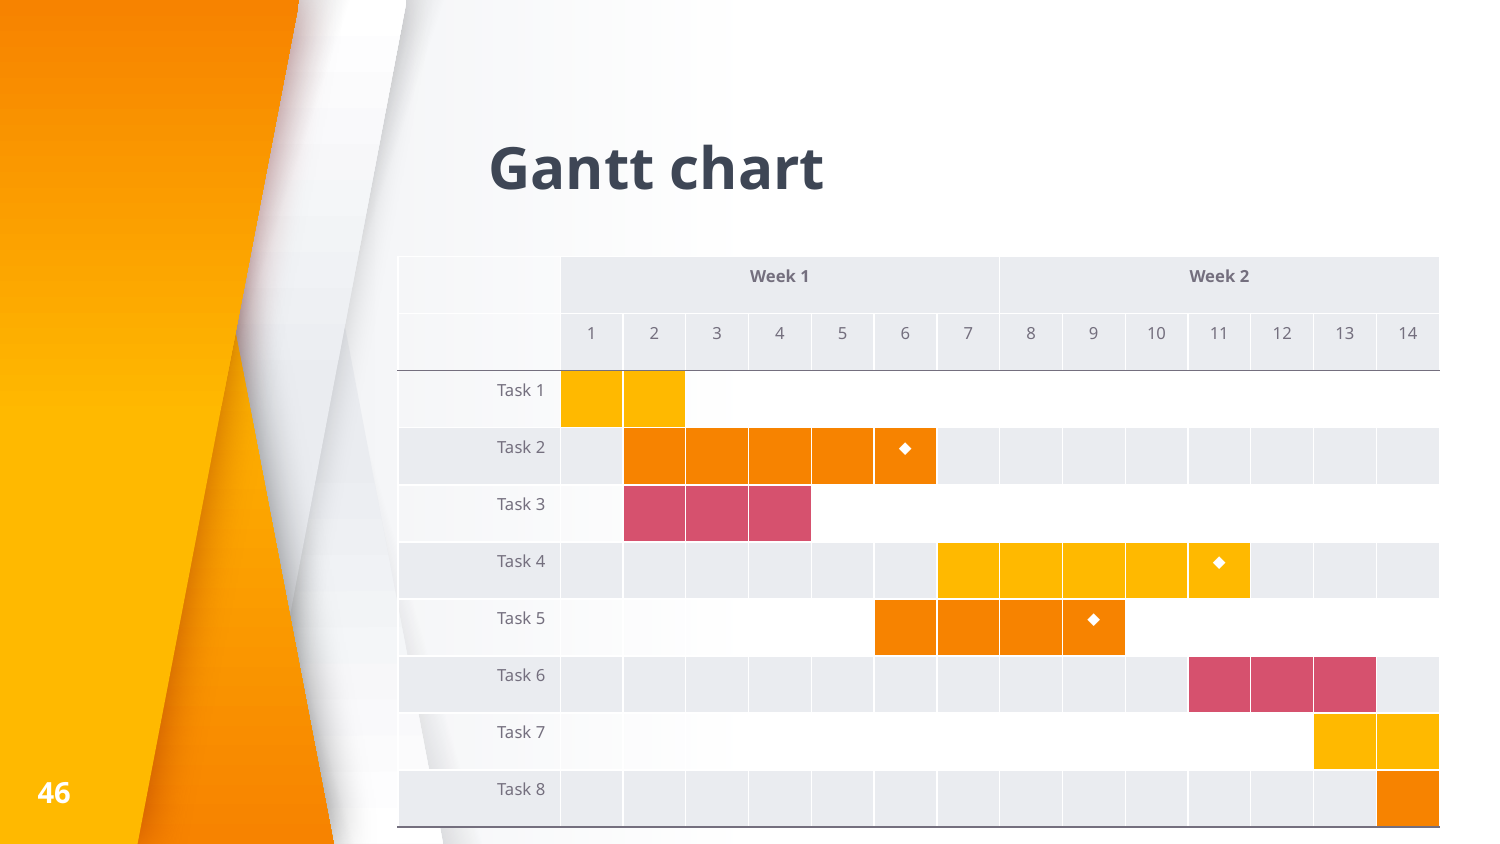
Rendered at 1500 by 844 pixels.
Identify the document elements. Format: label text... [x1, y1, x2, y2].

table_cell [875, 486, 936, 541]
table_cell [1000, 371, 1062, 427]
table_cell [749, 371, 811, 427]
table_cell 4 [749, 314, 811, 370]
table_cell 14 [1377, 314, 1439, 370]
table_cell [812, 371, 873, 427]
table_cell [1063, 714, 1125, 769]
table_cell [561, 486, 622, 541]
table_cell 6 [875, 314, 936, 370]
table_cell [686, 543, 748, 598]
table_cell [1377, 543, 1439, 598]
table_cell [1251, 600, 1313, 655]
table_cell [1377, 371, 1439, 427]
table_cell [875, 371, 936, 427]
table_cell [1251, 657, 1313, 712]
table_cell [749, 657, 811, 712]
table_cell [1189, 771, 1250, 826]
table_cell ◆ [1189, 543, 1250, 598]
table_cell [624, 771, 685, 826]
table_cell [561, 771, 622, 826]
table_cell [1189, 714, 1250, 769]
table_cell [875, 657, 936, 712]
table_cell [561, 428, 622, 484]
table_cell [686, 428, 748, 484]
table_cell 12 [1251, 314, 1313, 370]
table_cell [749, 600, 811, 655]
table_cell [1063, 543, 1125, 598]
table_cell [875, 543, 936, 598]
table_cell [1126, 371, 1187, 427]
table_cell 13 [1314, 314, 1376, 370]
table_cell ◆ [1063, 600, 1125, 655]
table_cell [812, 714, 873, 769]
table_cell [1314, 428, 1376, 484]
table_cell [1377, 657, 1439, 712]
table_cell [938, 543, 999, 598]
table_cell [1000, 714, 1062, 769]
table_header [399, 257, 560, 313]
table_cell Task 3 [399, 486, 560, 541]
table_cell [1377, 714, 1439, 769]
table_cell [1314, 543, 1376, 598]
table_cell [1000, 657, 1062, 712]
table_cell [812, 486, 873, 541]
table_cell [1377, 600, 1439, 655]
table_cell [561, 714, 622, 769]
text_box <número> [37, 773, 98, 816]
table_cell 7 [938, 314, 999, 370]
table_cell Task 1 [399, 371, 560, 427]
table_header Week 1 [561, 257, 999, 313]
table_cell 10 [1126, 314, 1187, 370]
table_cell [875, 600, 936, 655]
table_cell Task 5 [399, 600, 560, 655]
table_cell ◆ [875, 428, 936, 484]
table_cell [1000, 600, 1062, 655]
table_cell 5 [812, 314, 873, 370]
table_cell Task 2 [399, 428, 560, 484]
table_cell [812, 428, 873, 484]
table_cell [1314, 657, 1376, 712]
table_cell [1314, 486, 1376, 541]
table_cell [1189, 486, 1250, 541]
table_cell [875, 714, 936, 769]
table_cell [624, 657, 685, 712]
table_cell [1189, 600, 1250, 655]
table_cell [1377, 486, 1439, 541]
table_cell [686, 600, 748, 655]
table_cell [1314, 371, 1376, 427]
table_cell [812, 600, 873, 655]
table_cell [1000, 428, 1062, 484]
table_cell [624, 371, 685, 427]
table_cell [1063, 486, 1125, 541]
table_cell [624, 600, 685, 655]
table_cell [1251, 371, 1313, 427]
table_cell Task 7 [399, 714, 560, 769]
table_cell [938, 771, 999, 826]
table_cell [812, 543, 873, 598]
table_cell [938, 371, 999, 427]
table_cell [561, 657, 622, 712]
table_cell [1126, 543, 1187, 598]
table_cell [624, 714, 685, 769]
table_cell [686, 714, 748, 769]
table_cell [1063, 428, 1125, 484]
table_cell [938, 657, 999, 712]
table_cell [686, 771, 748, 826]
table_cell [624, 428, 685, 484]
table_cell [749, 428, 811, 484]
table_cell [938, 714, 999, 769]
table_cell [1126, 600, 1187, 655]
table_cell [938, 428, 999, 484]
table_cell [1251, 428, 1313, 484]
table_cell 8 [1000, 314, 1062, 370]
table_cell [1251, 714, 1313, 769]
table_cell [1251, 486, 1313, 541]
table_cell [686, 657, 748, 712]
table_cell [749, 714, 811, 769]
table_cell [399, 314, 560, 370]
table_cell 1 [561, 314, 622, 370]
table_cell 11 [1189, 314, 1250, 370]
table_cell [1126, 428, 1187, 484]
table_cell [938, 486, 999, 541]
table_cell [1314, 771, 1376, 826]
table_cell [561, 600, 622, 655]
table_cell 3 [686, 314, 748, 370]
table_cell [812, 771, 873, 826]
table_cell [1063, 657, 1125, 712]
table_cell [1189, 428, 1250, 484]
table_cell [1126, 486, 1187, 541]
table_cell Task 4 [399, 543, 560, 598]
table_cell [1063, 371, 1125, 427]
table_cell 2 [624, 314, 685, 370]
table_cell [624, 543, 685, 598]
table_cell [1126, 714, 1187, 769]
table_cell [1126, 657, 1187, 712]
table_cell [875, 771, 936, 826]
table_cell [749, 486, 811, 541]
table_cell [749, 771, 811, 826]
table_cell 9 [1063, 314, 1125, 370]
table_cell [686, 486, 748, 541]
table_cell [561, 543, 622, 598]
table_cell [938, 600, 999, 655]
table_cell [561, 371, 622, 427]
table_cell Task 8 [399, 771, 560, 826]
table_cell [1189, 371, 1250, 427]
table_cell [1000, 771, 1062, 826]
table_cell [1063, 771, 1125, 826]
table_cell [1126, 771, 1187, 826]
table_cell [749, 543, 811, 598]
table_cell Task 6 [399, 657, 560, 712]
table_cell [1189, 657, 1250, 712]
table_cell [1000, 486, 1062, 541]
table_cell [812, 657, 873, 712]
table_cell [1314, 600, 1376, 655]
table_cell [624, 486, 685, 541]
table_header Week 2 [1000, 257, 1439, 313]
table_cell [1000, 543, 1062, 598]
table_cell [1251, 543, 1313, 598]
table_cell [1377, 771, 1439, 826]
table_cell [1377, 428, 1439, 484]
table_cell [1314, 714, 1376, 769]
table_cell [686, 371, 748, 427]
table_cell [1251, 771, 1313, 826]
text_box Gantt chart [488, 137, 1385, 202]
